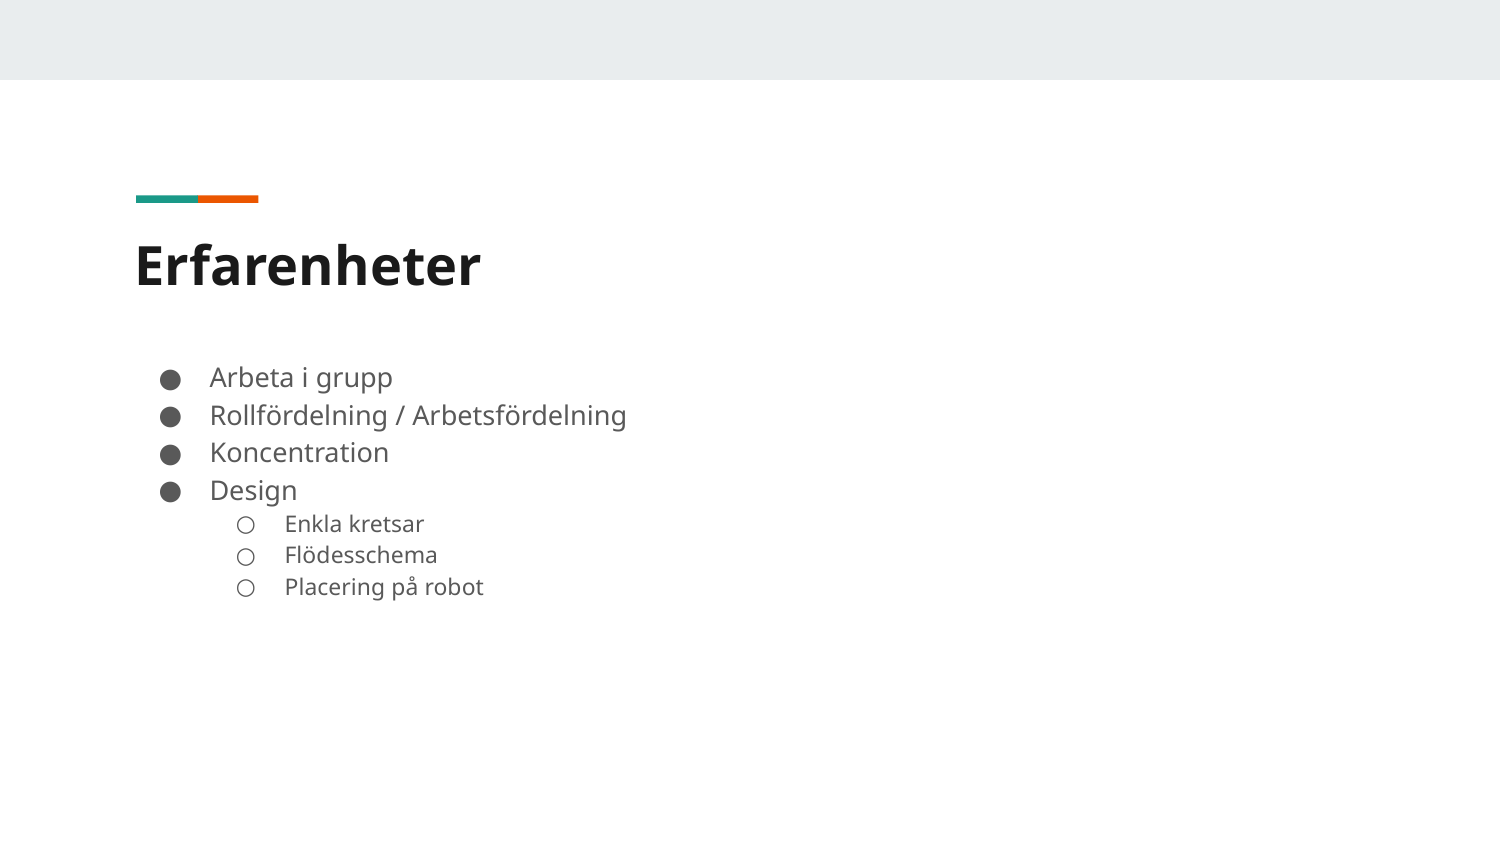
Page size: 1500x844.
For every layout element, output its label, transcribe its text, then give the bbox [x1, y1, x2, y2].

list Arbeta i grupp Rollfördelning / Arbetsfördelning Koncentration Design Enkla kretsar Flödesschema Placering på robot [119, 341, 1381, 712]
title Erfarenheter [119, 216, 1381, 305]
